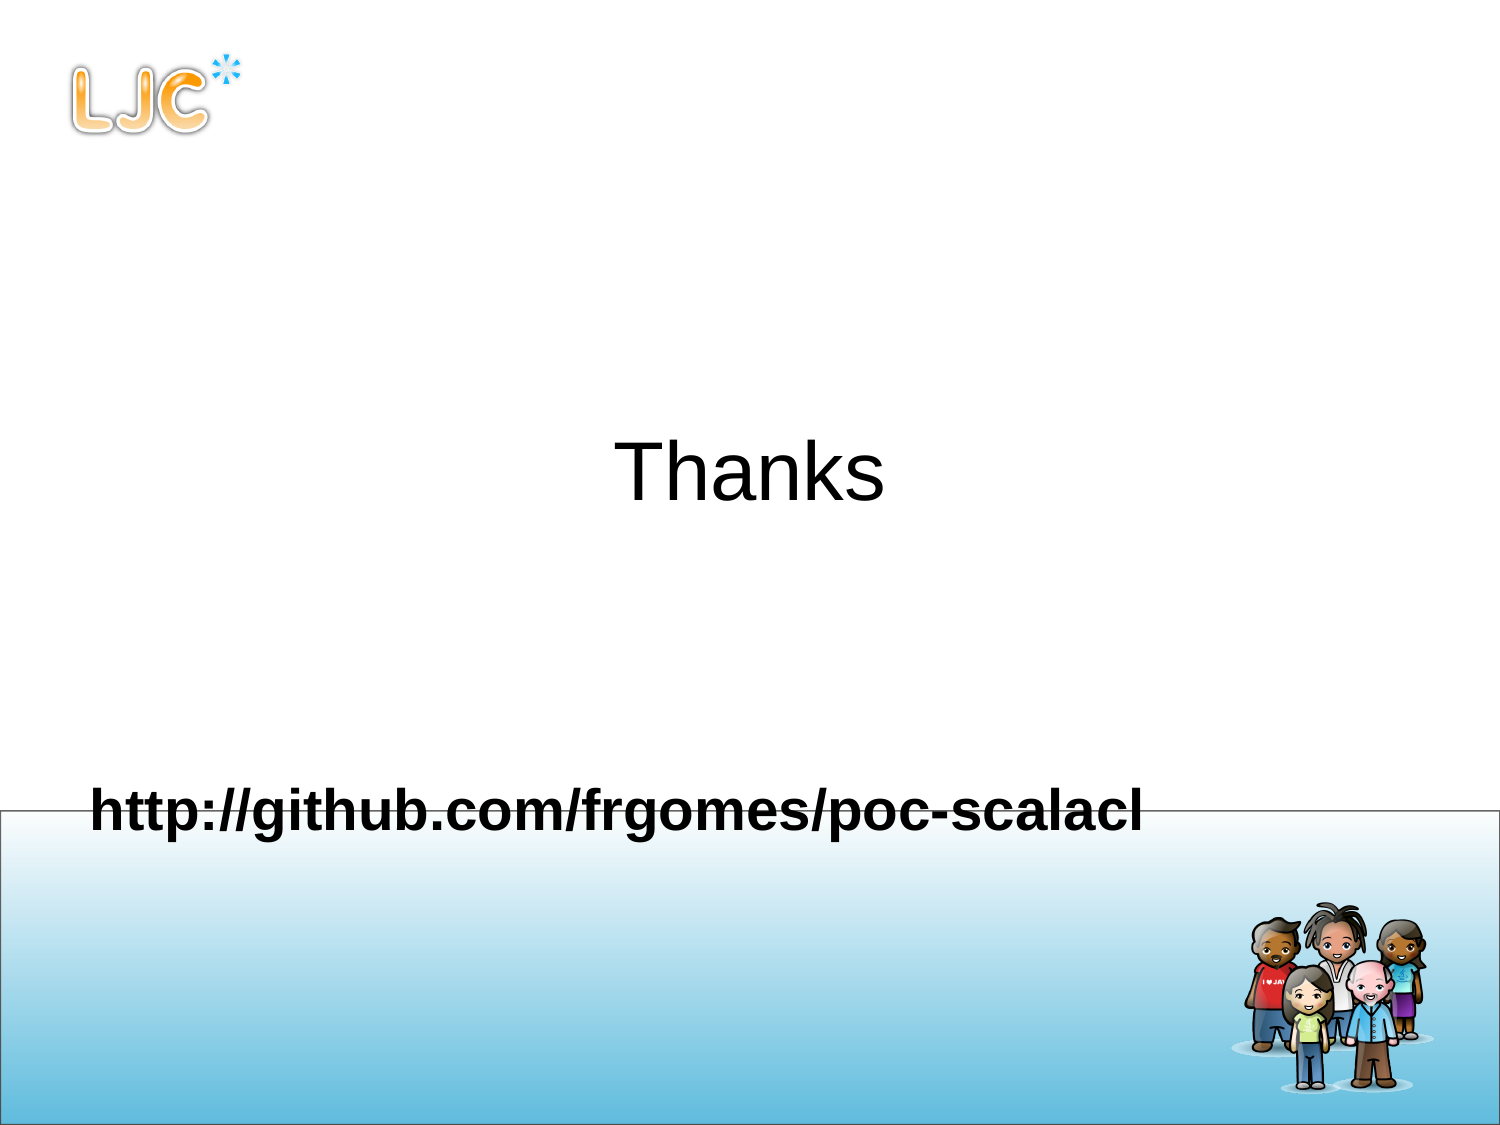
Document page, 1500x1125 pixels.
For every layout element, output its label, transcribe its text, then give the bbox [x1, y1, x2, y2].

picture [53, 43, 254, 143]
list Thanks http://github.com/frgomes/poc-scalacl [75, 223, 1426, 966]
picture [1220, 892, 1458, 1100]
